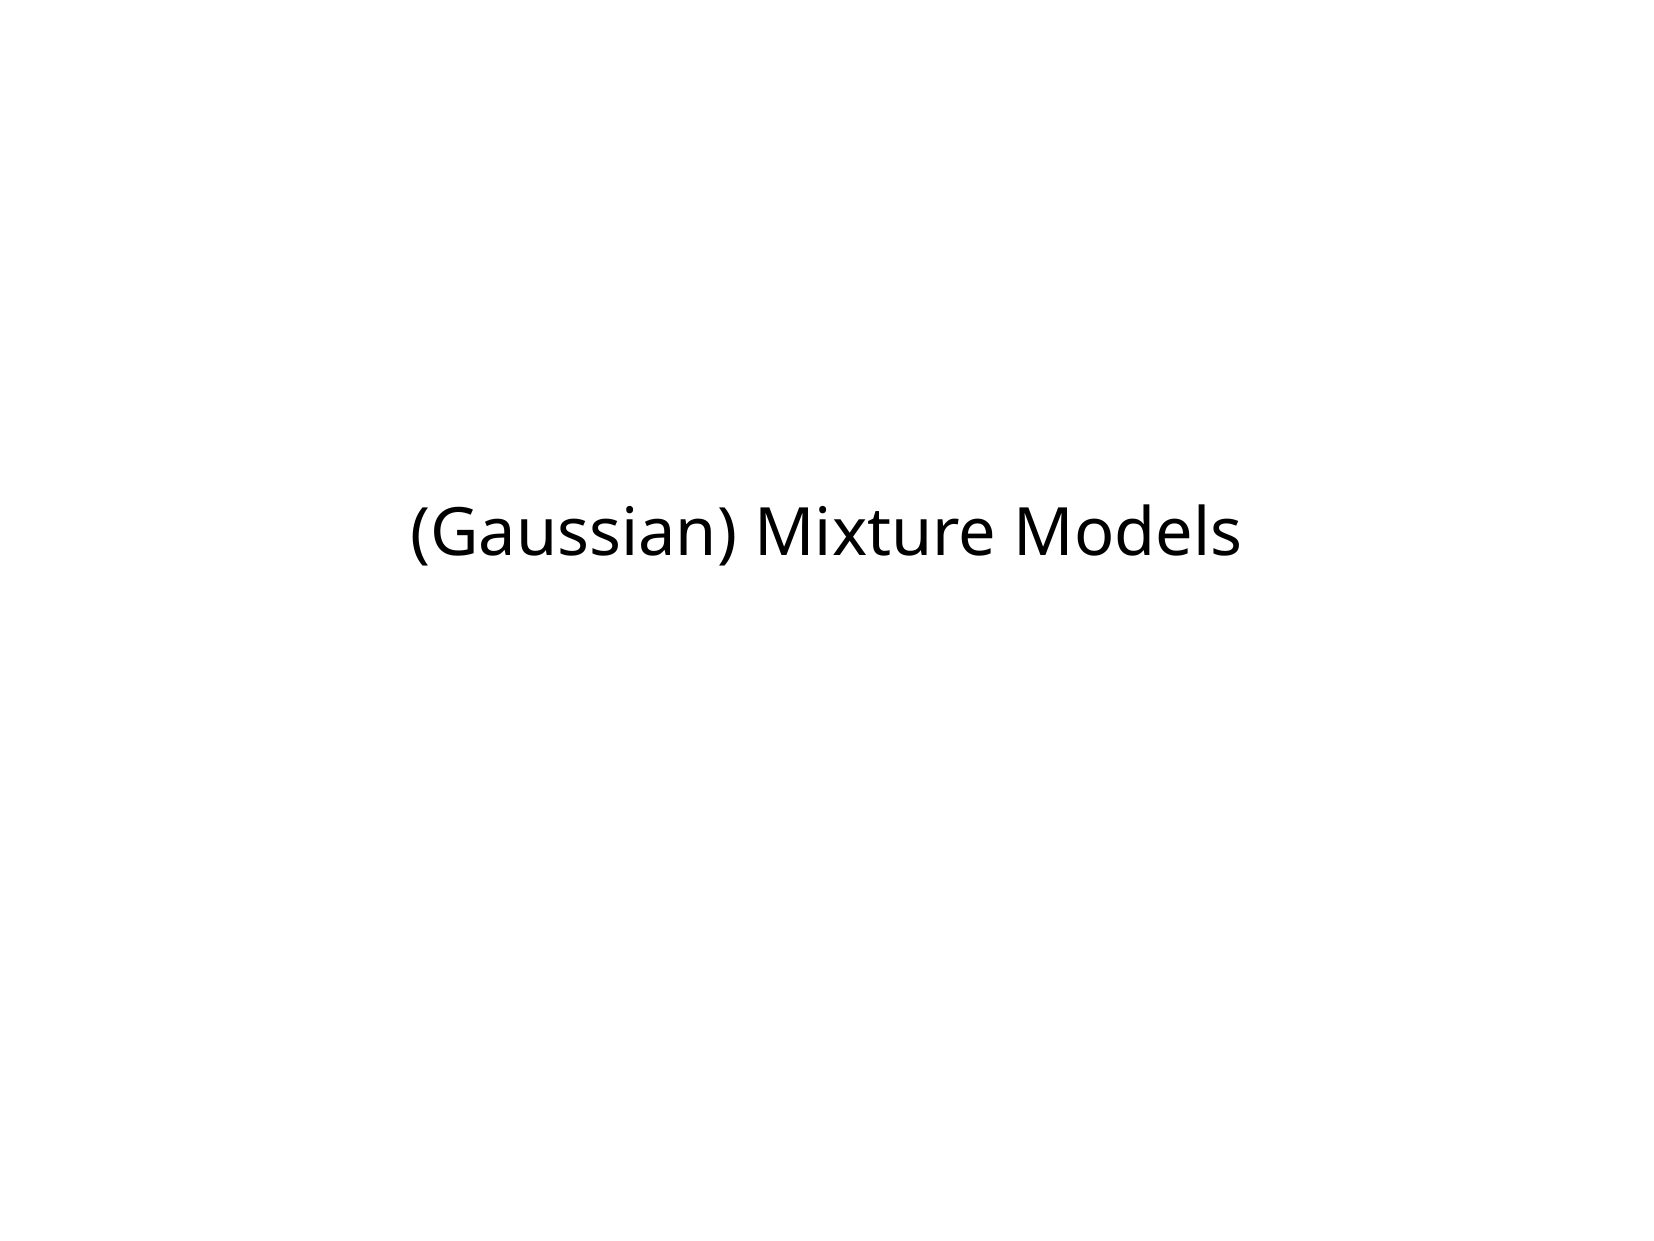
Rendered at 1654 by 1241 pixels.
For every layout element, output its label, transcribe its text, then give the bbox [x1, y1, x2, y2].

subtitle (Gaussian) Mixture Models [82, 49, 1571, 1010]
